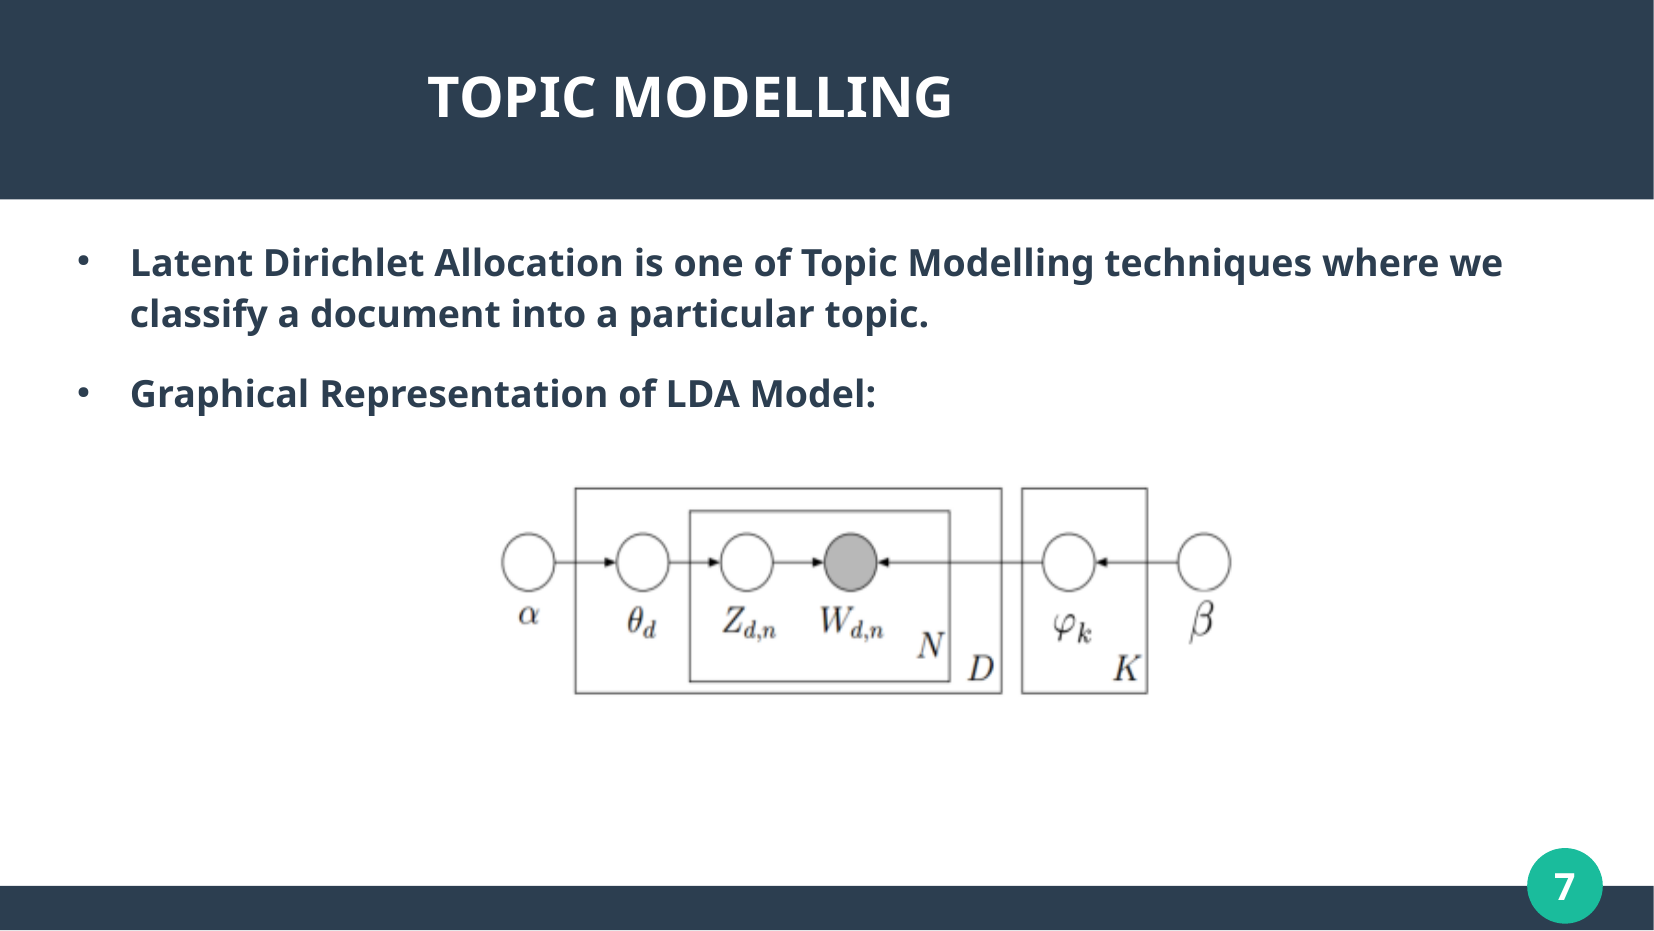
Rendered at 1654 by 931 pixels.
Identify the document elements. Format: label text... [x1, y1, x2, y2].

title TOPIC MODELLING [59, 37, 1595, 156]
picture [472, 472, 1241, 709]
list Latent Dirichlet Allocation is one of Topic Modelling techniques where we classify a document into a particular topic. Graphical Representation of LDA Model: [59, 236, 1595, 857]
